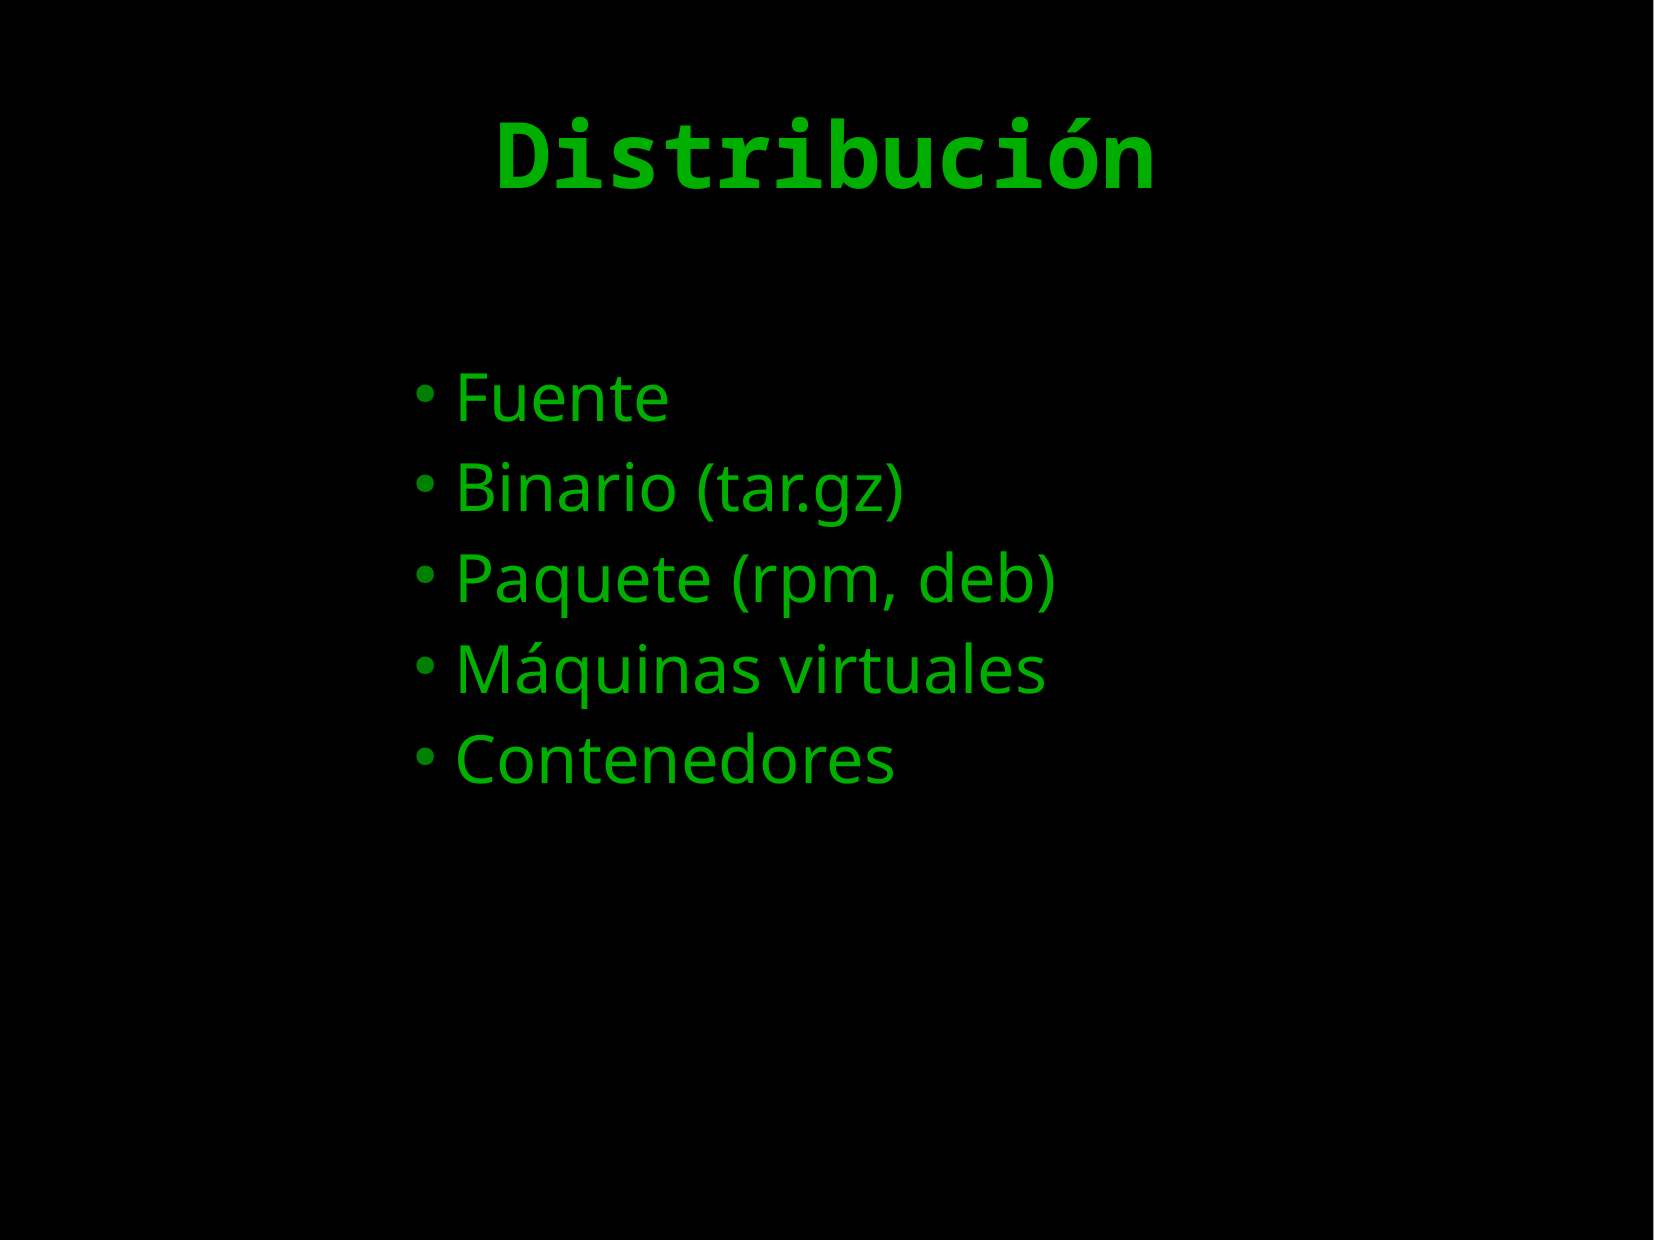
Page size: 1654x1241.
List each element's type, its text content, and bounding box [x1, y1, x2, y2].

title Distribución [82, 43, 1571, 263]
text_box Fuente Binario (tar.gz) Paquete (rpm, deb) Máquinas virtuales Contenedores [413, 318, 1489, 1017]
